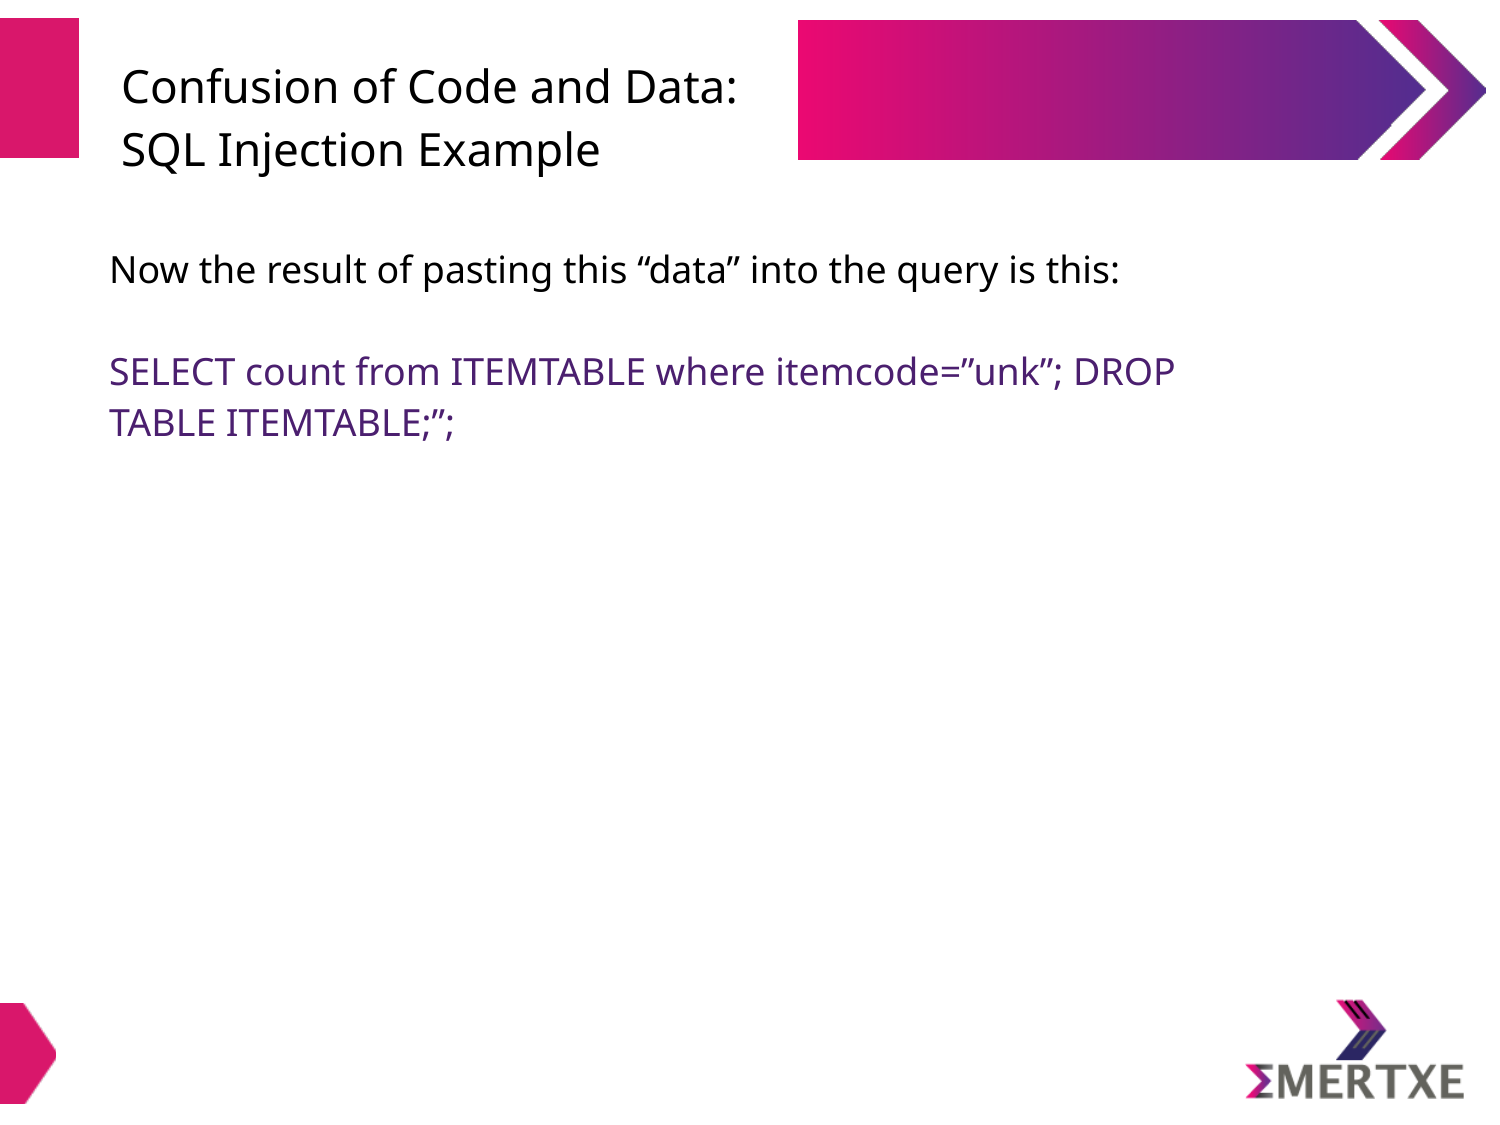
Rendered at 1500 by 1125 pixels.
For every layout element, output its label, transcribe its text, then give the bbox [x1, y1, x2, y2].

text_box Now the result of pasting this “data” into the query is this: SELECT count from ITEMTABLE where itemcode=”unk”; DROP TABLE ITEMTABLE;”; [94, 236, 1394, 428]
text_box Confusion of Code and Data: SQL Injection Example [106, 47, 768, 223]
picture [1245, 996, 1465, 1099]
picture [798, 20, 1486, 160]
